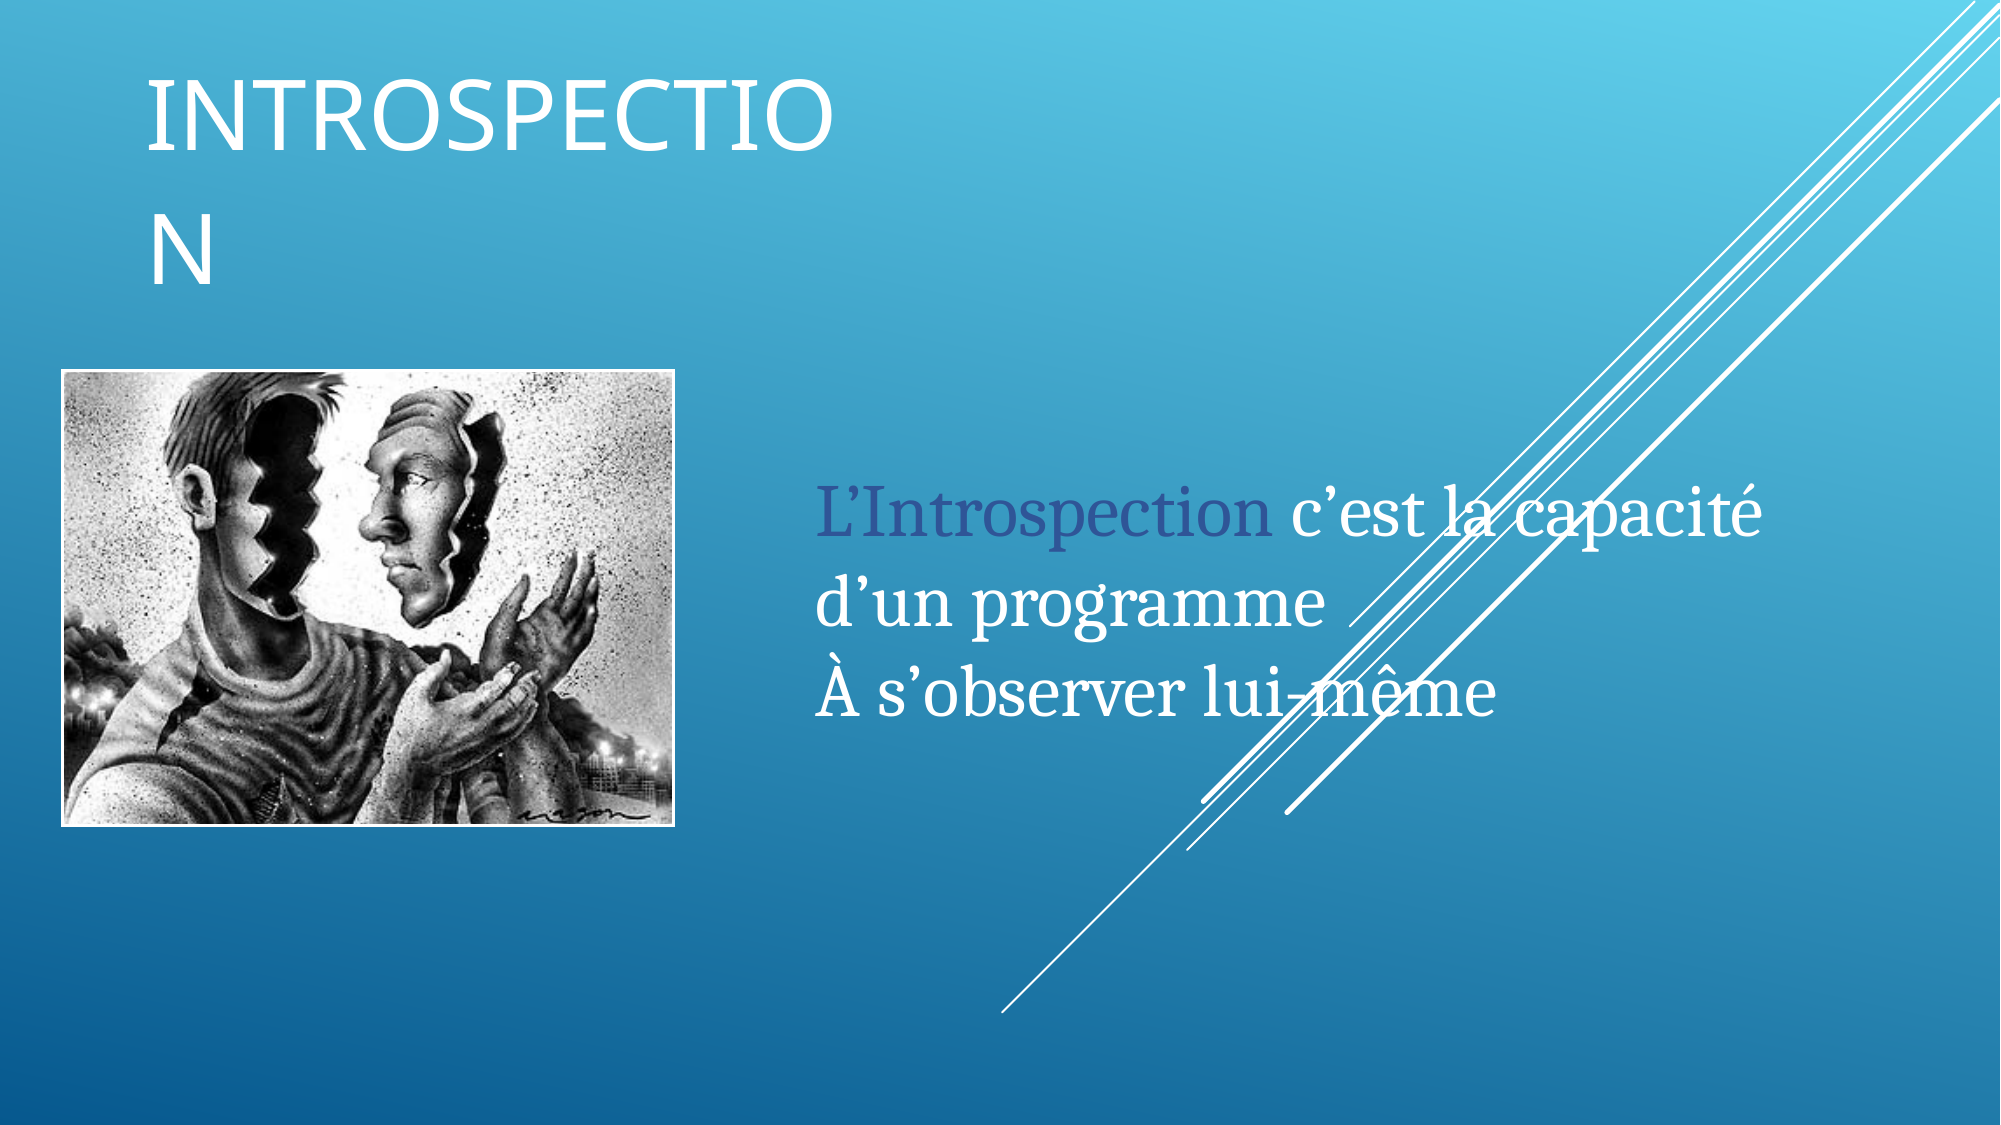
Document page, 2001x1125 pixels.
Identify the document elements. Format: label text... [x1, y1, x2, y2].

title Introspection [96, 36, 888, 321]
text_box L’Introspection c’est la capacité d’un programme À s’observer lui-même [800, 454, 1796, 742]
picture [64, 371, 672, 825]
